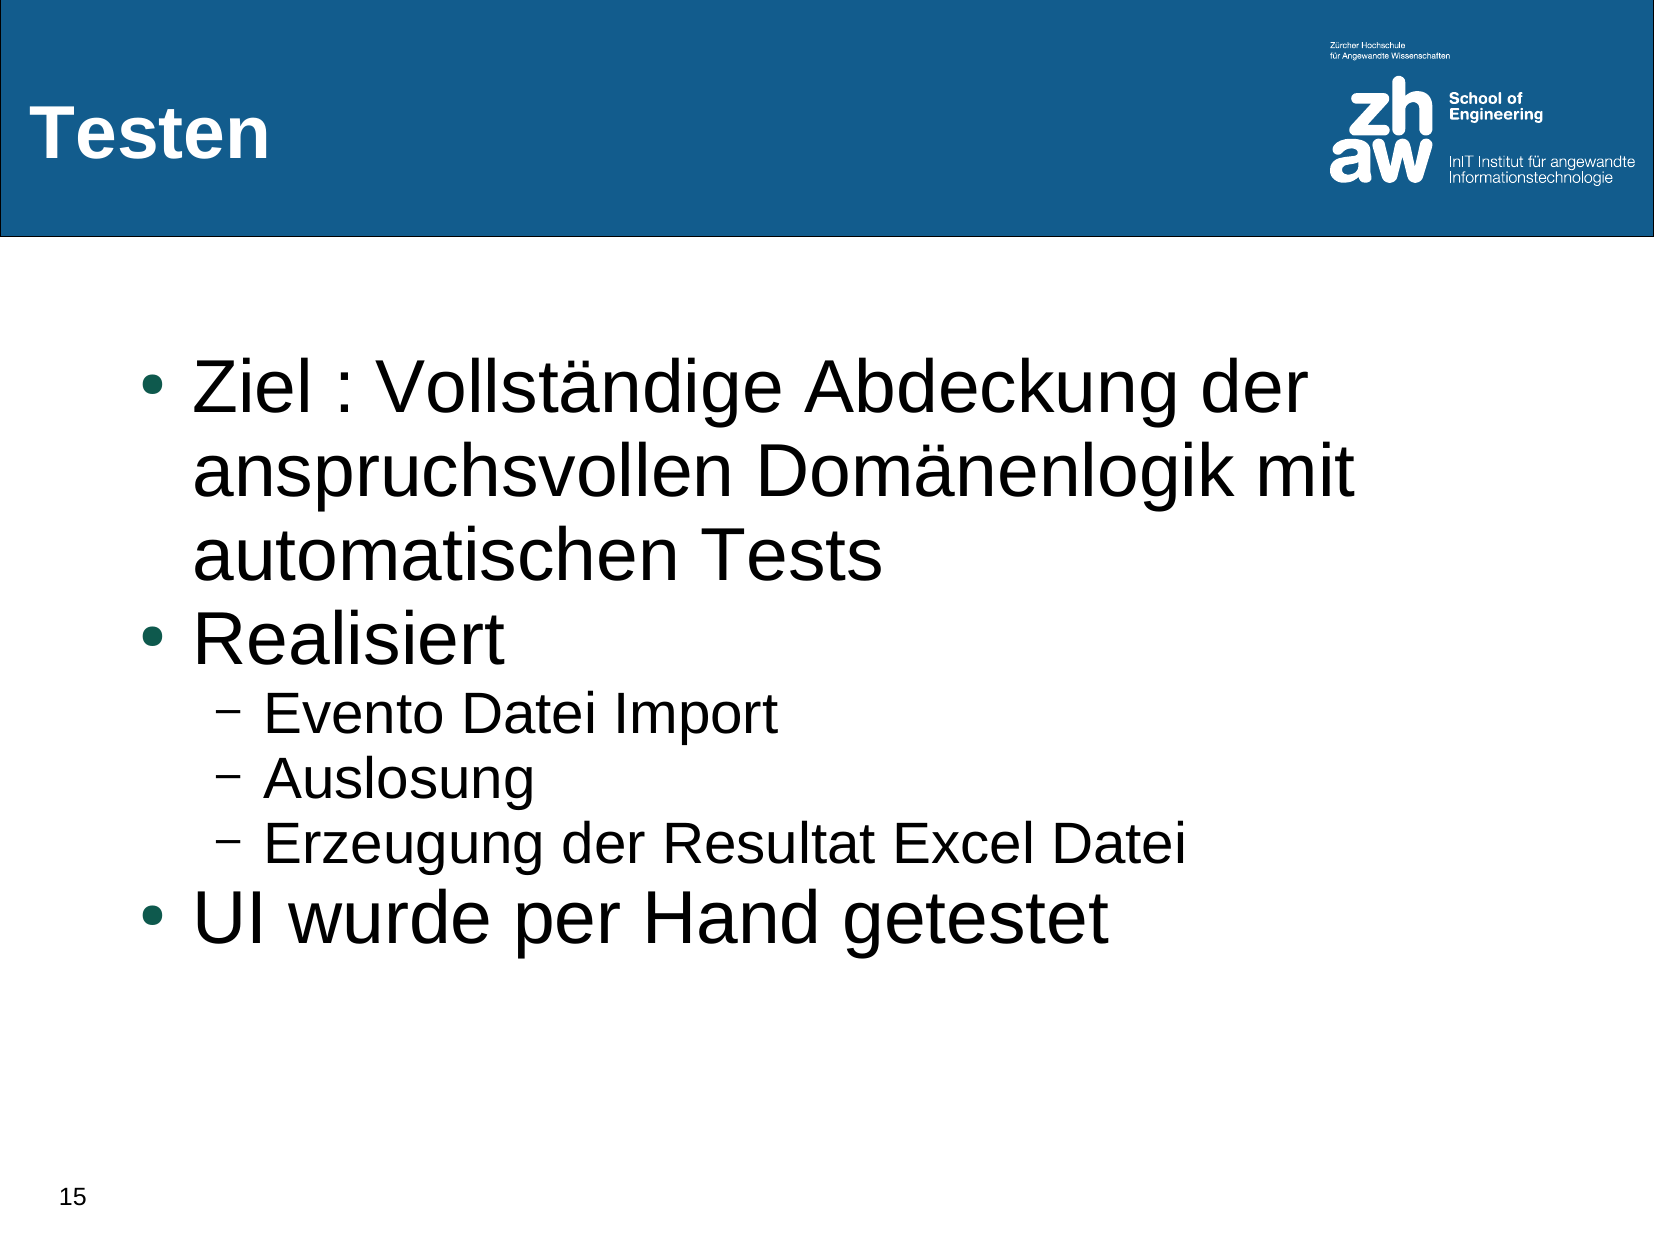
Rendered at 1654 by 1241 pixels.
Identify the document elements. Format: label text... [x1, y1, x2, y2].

title Testen [29, 29, 1442, 237]
list Ziel : Vollständige Abdeckung der anspruchsvollen Domänenlogik mit automatischen Tests Realisiert Evento Datei Import Auslosung Erzeugung der Resultat Excel Datei UI wurde per Hand getestet [121, 344, 1534, 1127]
